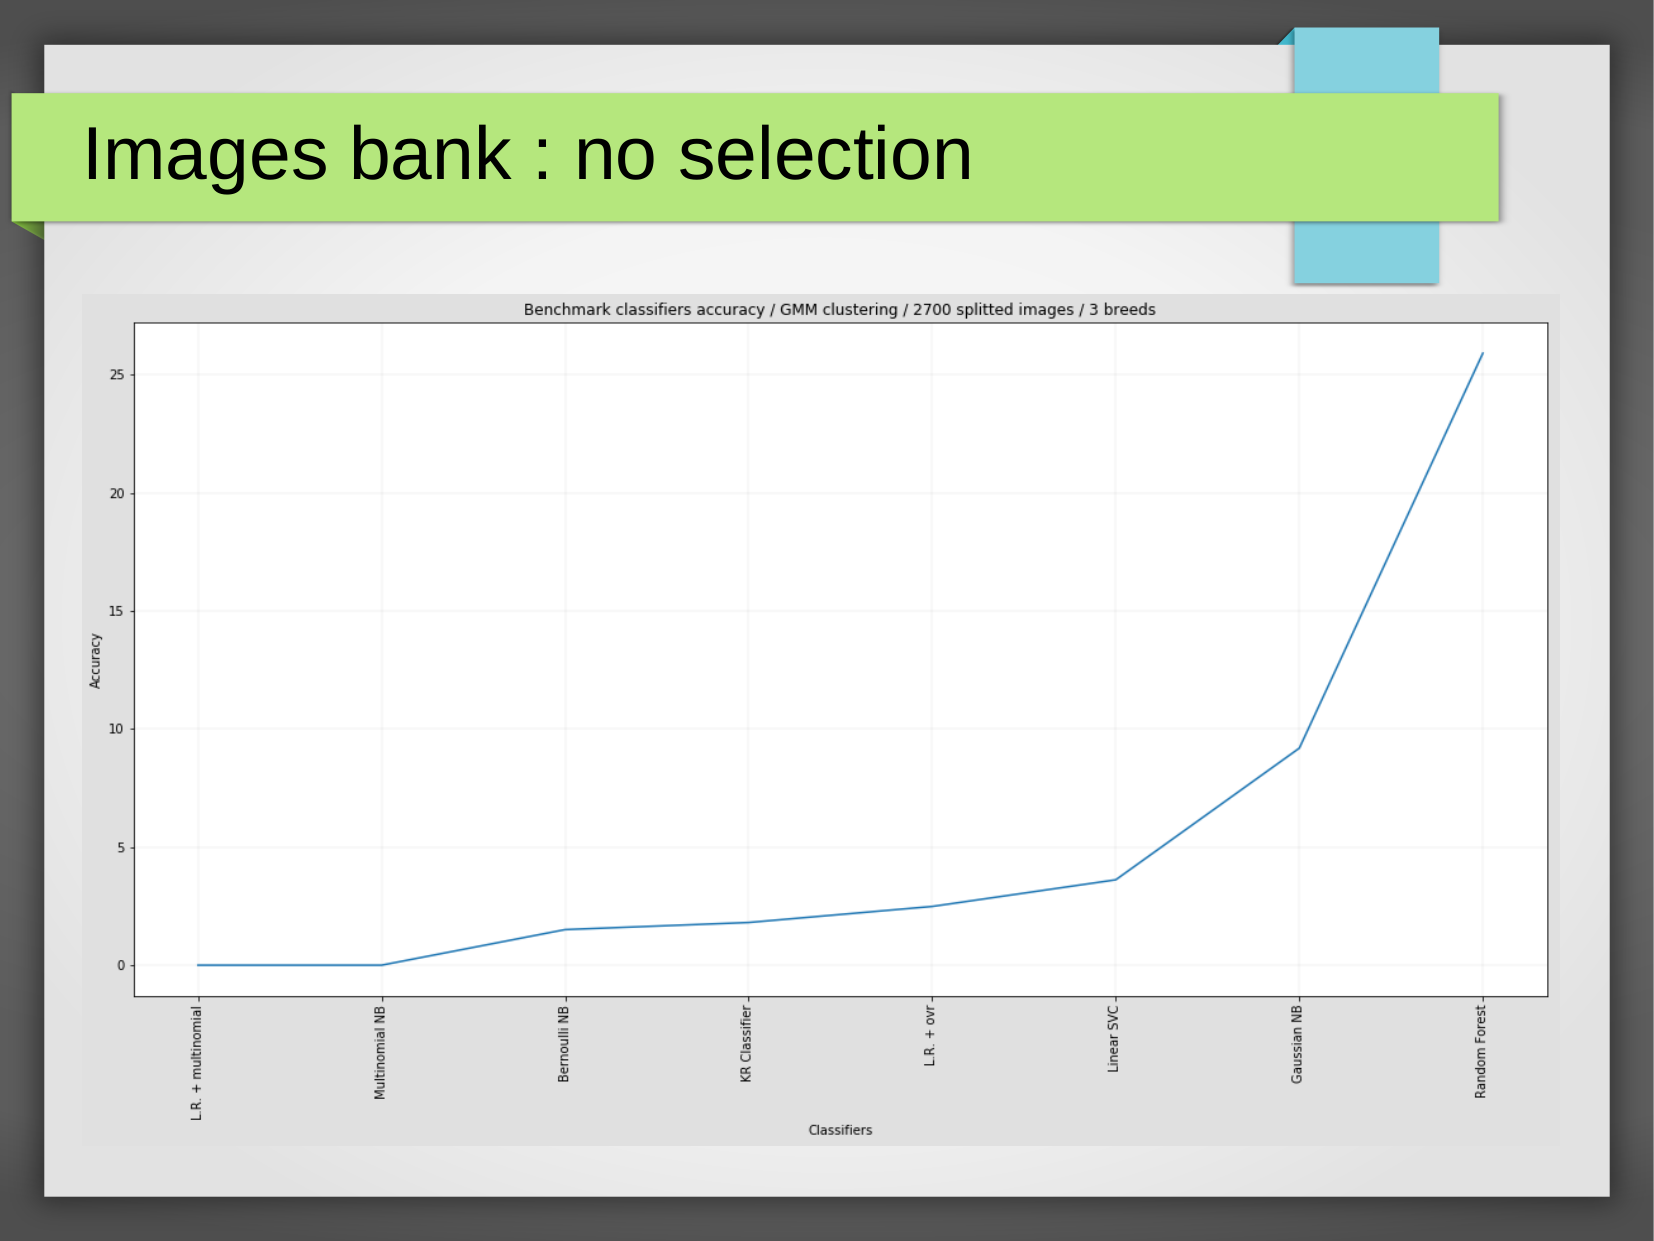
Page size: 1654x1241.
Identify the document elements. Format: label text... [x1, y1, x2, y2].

title Images bank : no selection [82, 94, 1264, 213]
picture [0, 0, 1654, 1241]
